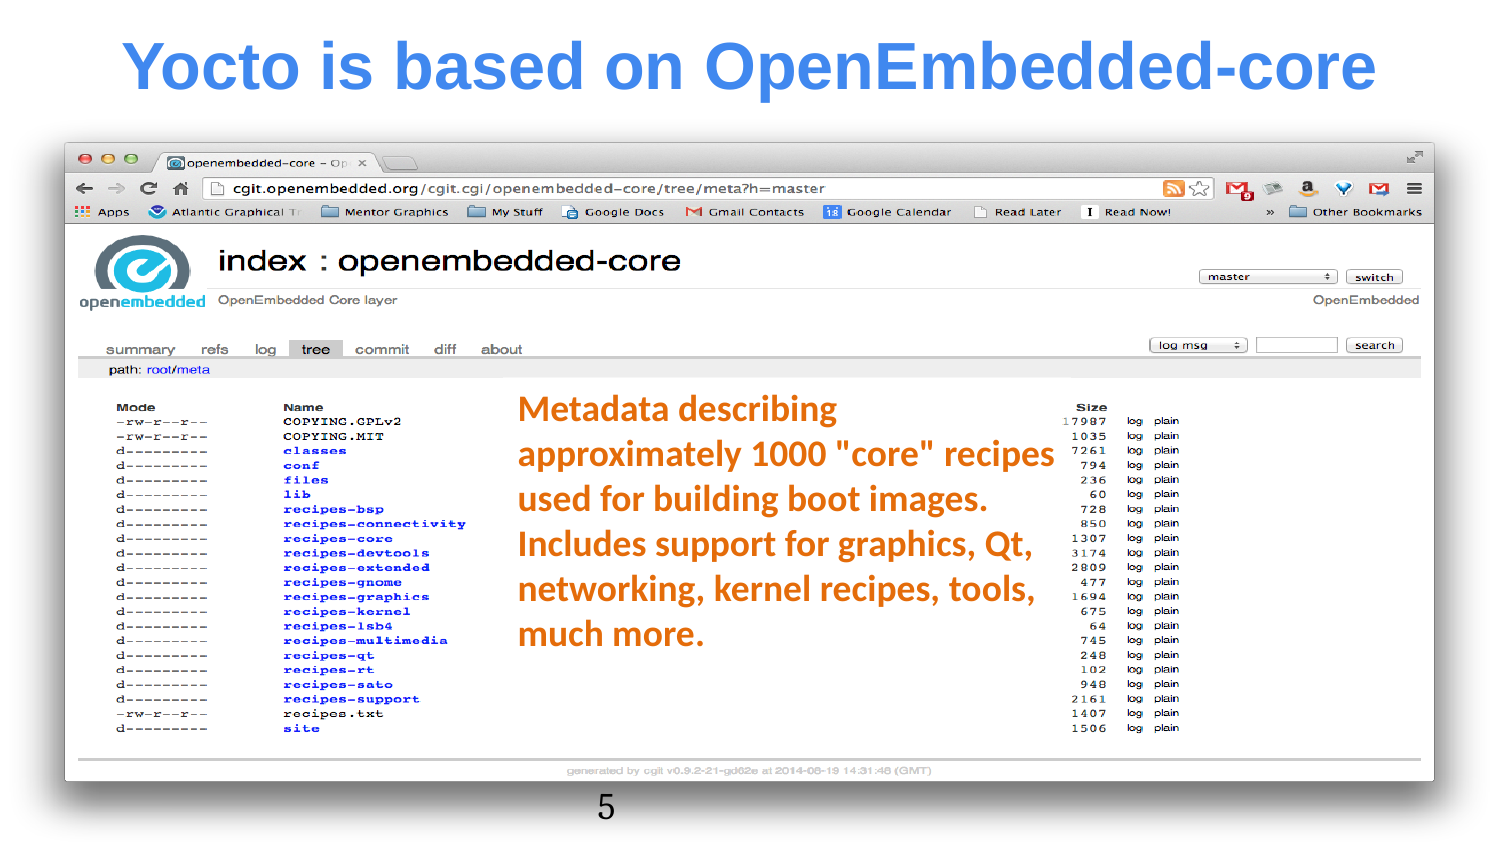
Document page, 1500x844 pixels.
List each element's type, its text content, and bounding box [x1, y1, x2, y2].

text_box Yocto is based on OpenEmbedded-core [75, 10, 1425, 112]
text_box Metadata describing approximately 1000 "core" recipes used for building boot images. Includes support for graphics, Qt, networking, kernel recipes, tools, much more. [503, 376, 1072, 692]
picture [0, 112, 1500, 844]
